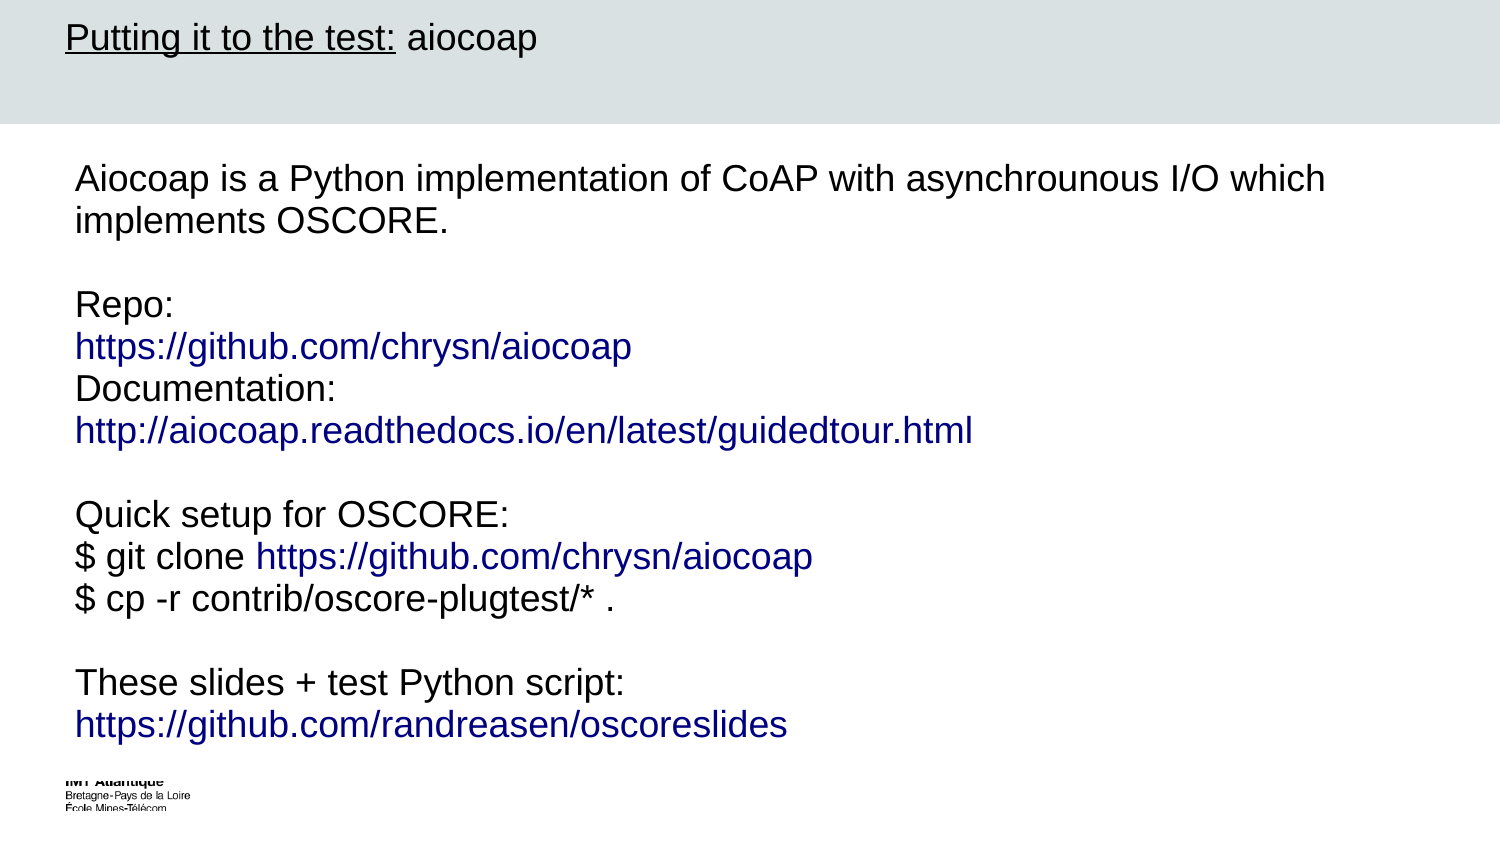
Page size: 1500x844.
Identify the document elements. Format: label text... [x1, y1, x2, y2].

title Putting it to the test: aiocoap [64, 0, 1252, 74]
text_box Aiocoap is a Python implementation of CoAP with asynchrounous I/O which implements OSCORE. Repo: https://github.com/chrysn/aiocoap Documentation: http://aiocoap.readthedocs.io/en/latest/guidedtour.html Quick setup for OSCORE: $ git clone https://github.com/chrysn/aiocoap $ cp -r contrib/oscore-plugtest/* . These slides + test Python script: https://github.com/randreasen/oscoreslides [60, 150, 1441, 795]
